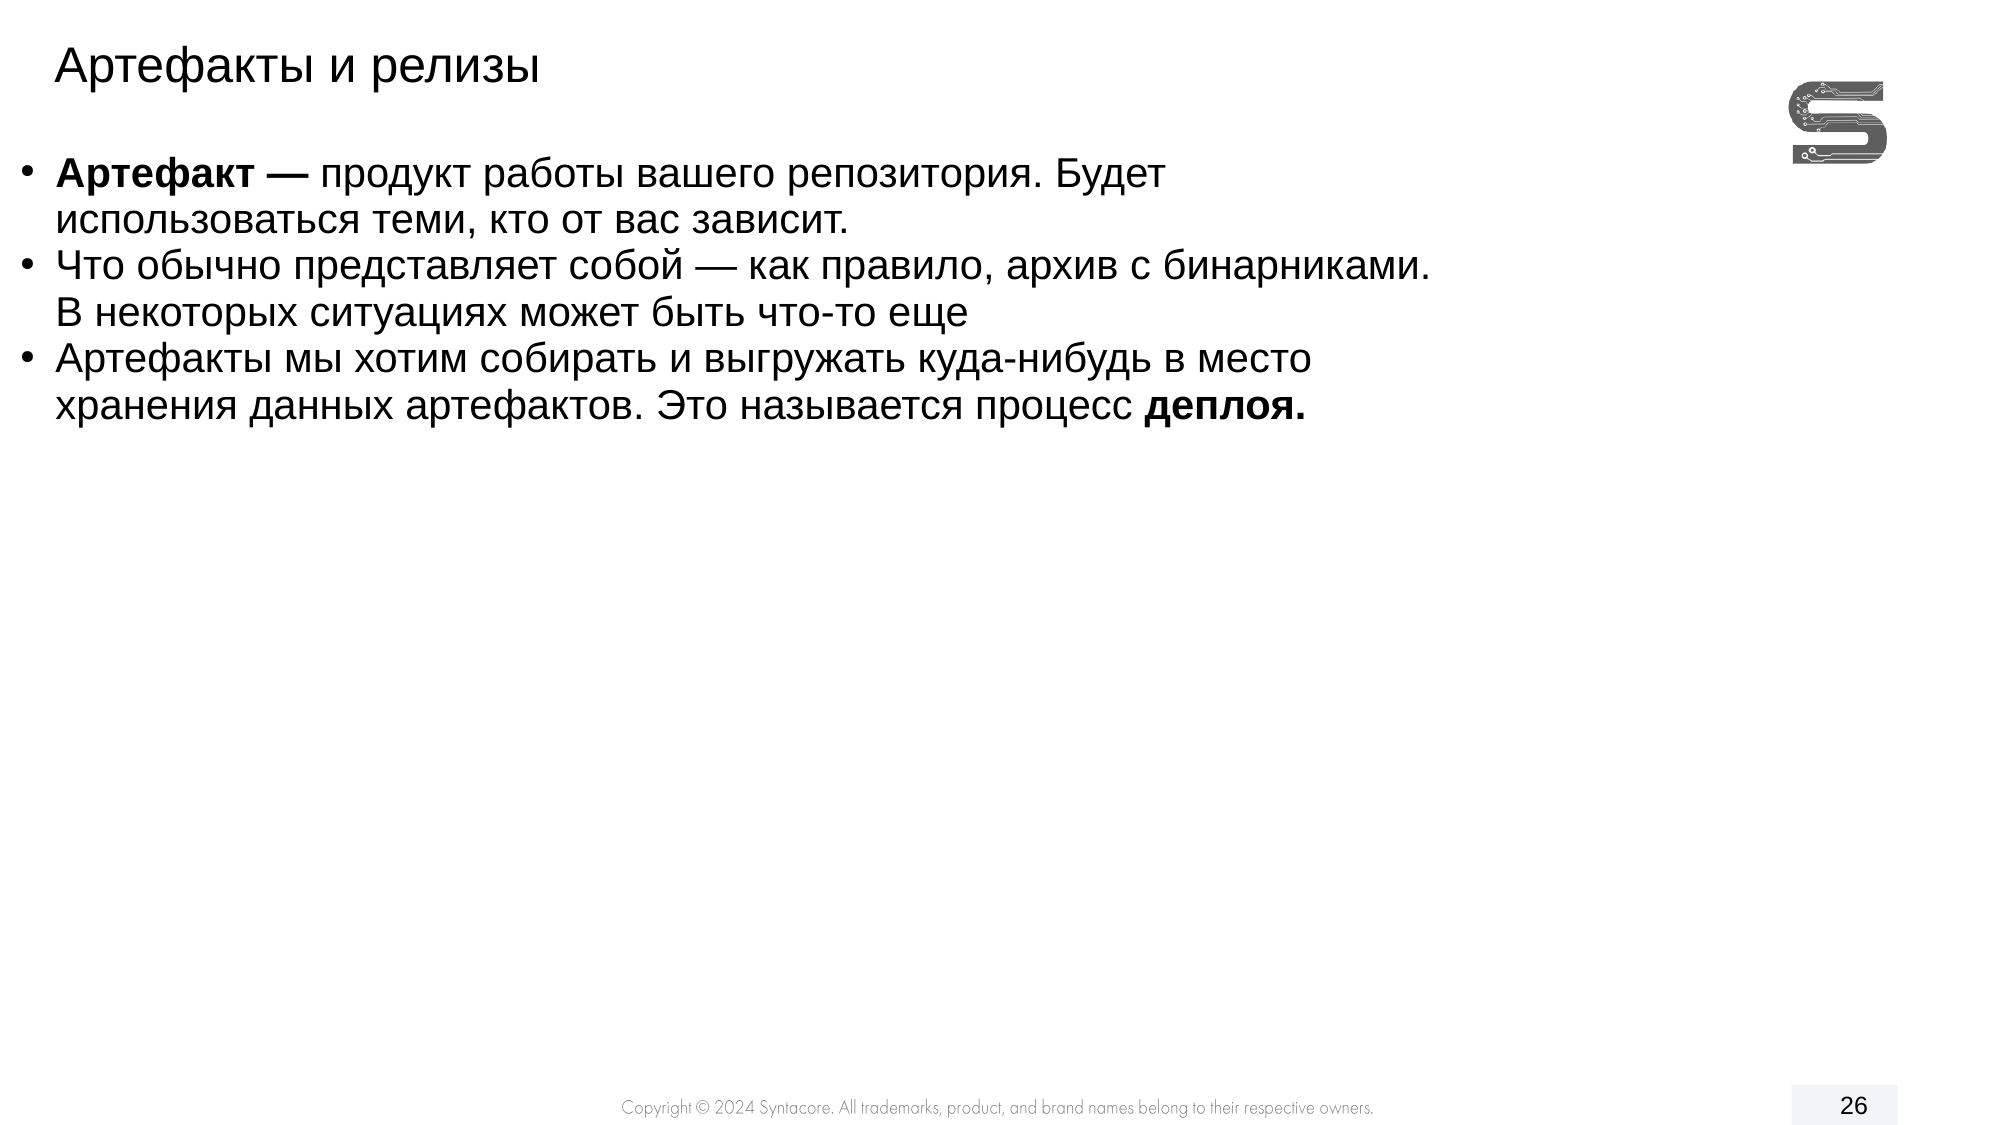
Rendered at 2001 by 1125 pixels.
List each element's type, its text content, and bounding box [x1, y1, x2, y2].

picture [621, 1094, 1381, 1119]
text_box <number> [1825, 1084, 1969, 1125]
picture [1788, 81, 1887, 164]
text_box Артефакты и релизы [0, 29, 857, 101]
text_box Артефакт — продукт работы вашего репозитория. Будет использоваться теми, кто от вас зависит. Что обычно представляет собой — как правило, архив с бинарниками. В некоторых ситуациях может быть что-то еще Артефакты мы хотим собирать и выгружать куда-нибудь в место хранения данных артефактов. Это называется процесс деплоя. [5, 141, 1477, 591]
